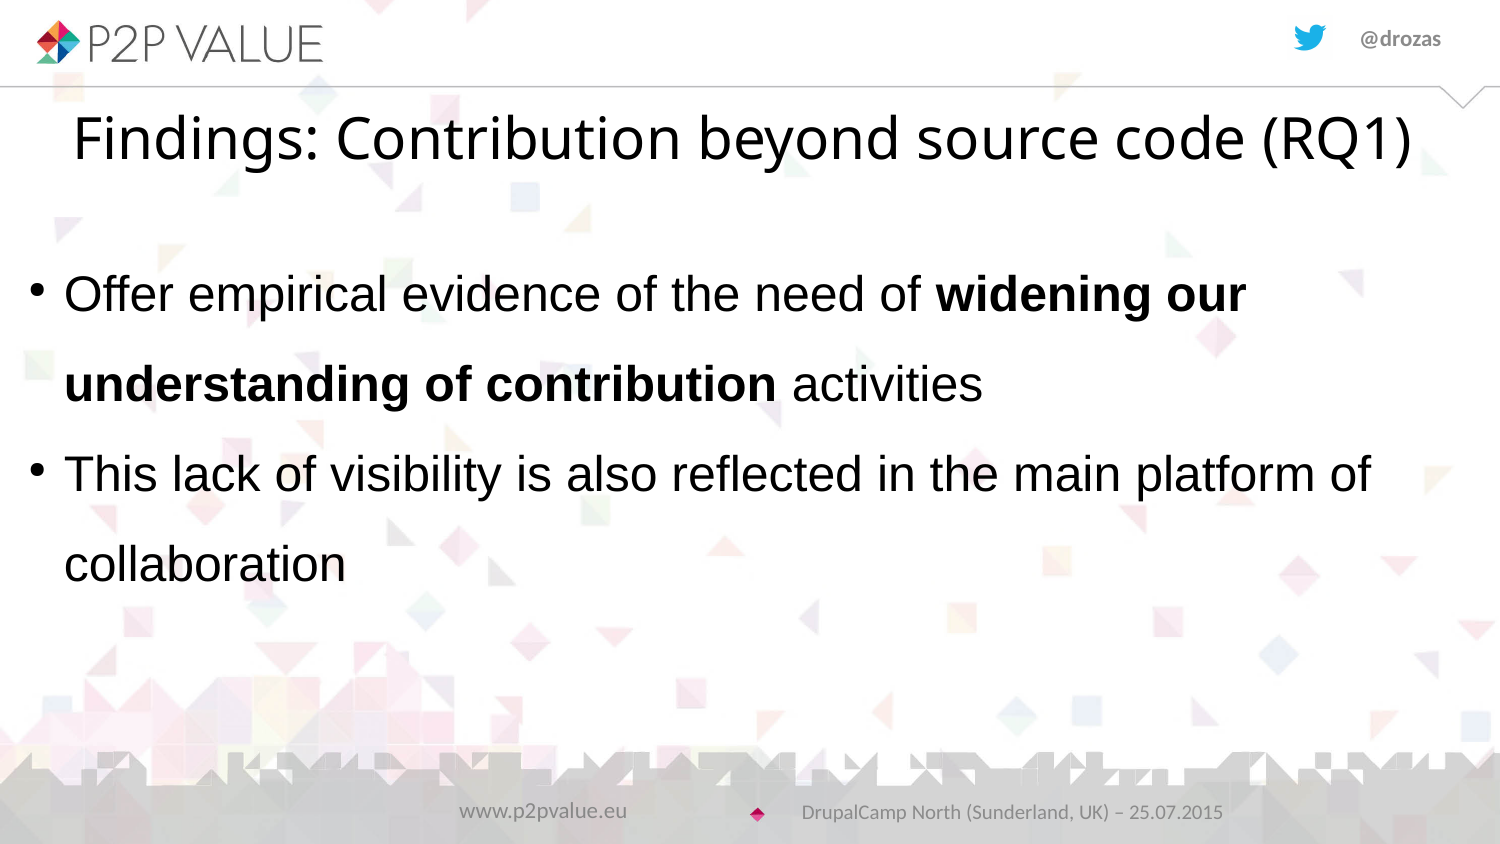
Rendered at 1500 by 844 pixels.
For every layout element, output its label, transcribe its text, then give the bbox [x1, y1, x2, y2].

text_box www.p2pvalue.eu [453, 789, 672, 829]
picture [0, 0, 1500, 844]
subtitle Offer empirical evidence of the need of widening our understanding of contribution activities This lack of visibility is also reflected in the main platform of collaboration [15, 225, 1496, 781]
title Findings: Contribution beyond source code (RQ1) [0, 92, 1486, 181]
text_box DrupalCamp North (Sunderland, UK) – 25.07.2015 [788, 788, 1481, 834]
text_box @drozas [1333, 15, 1455, 60]
